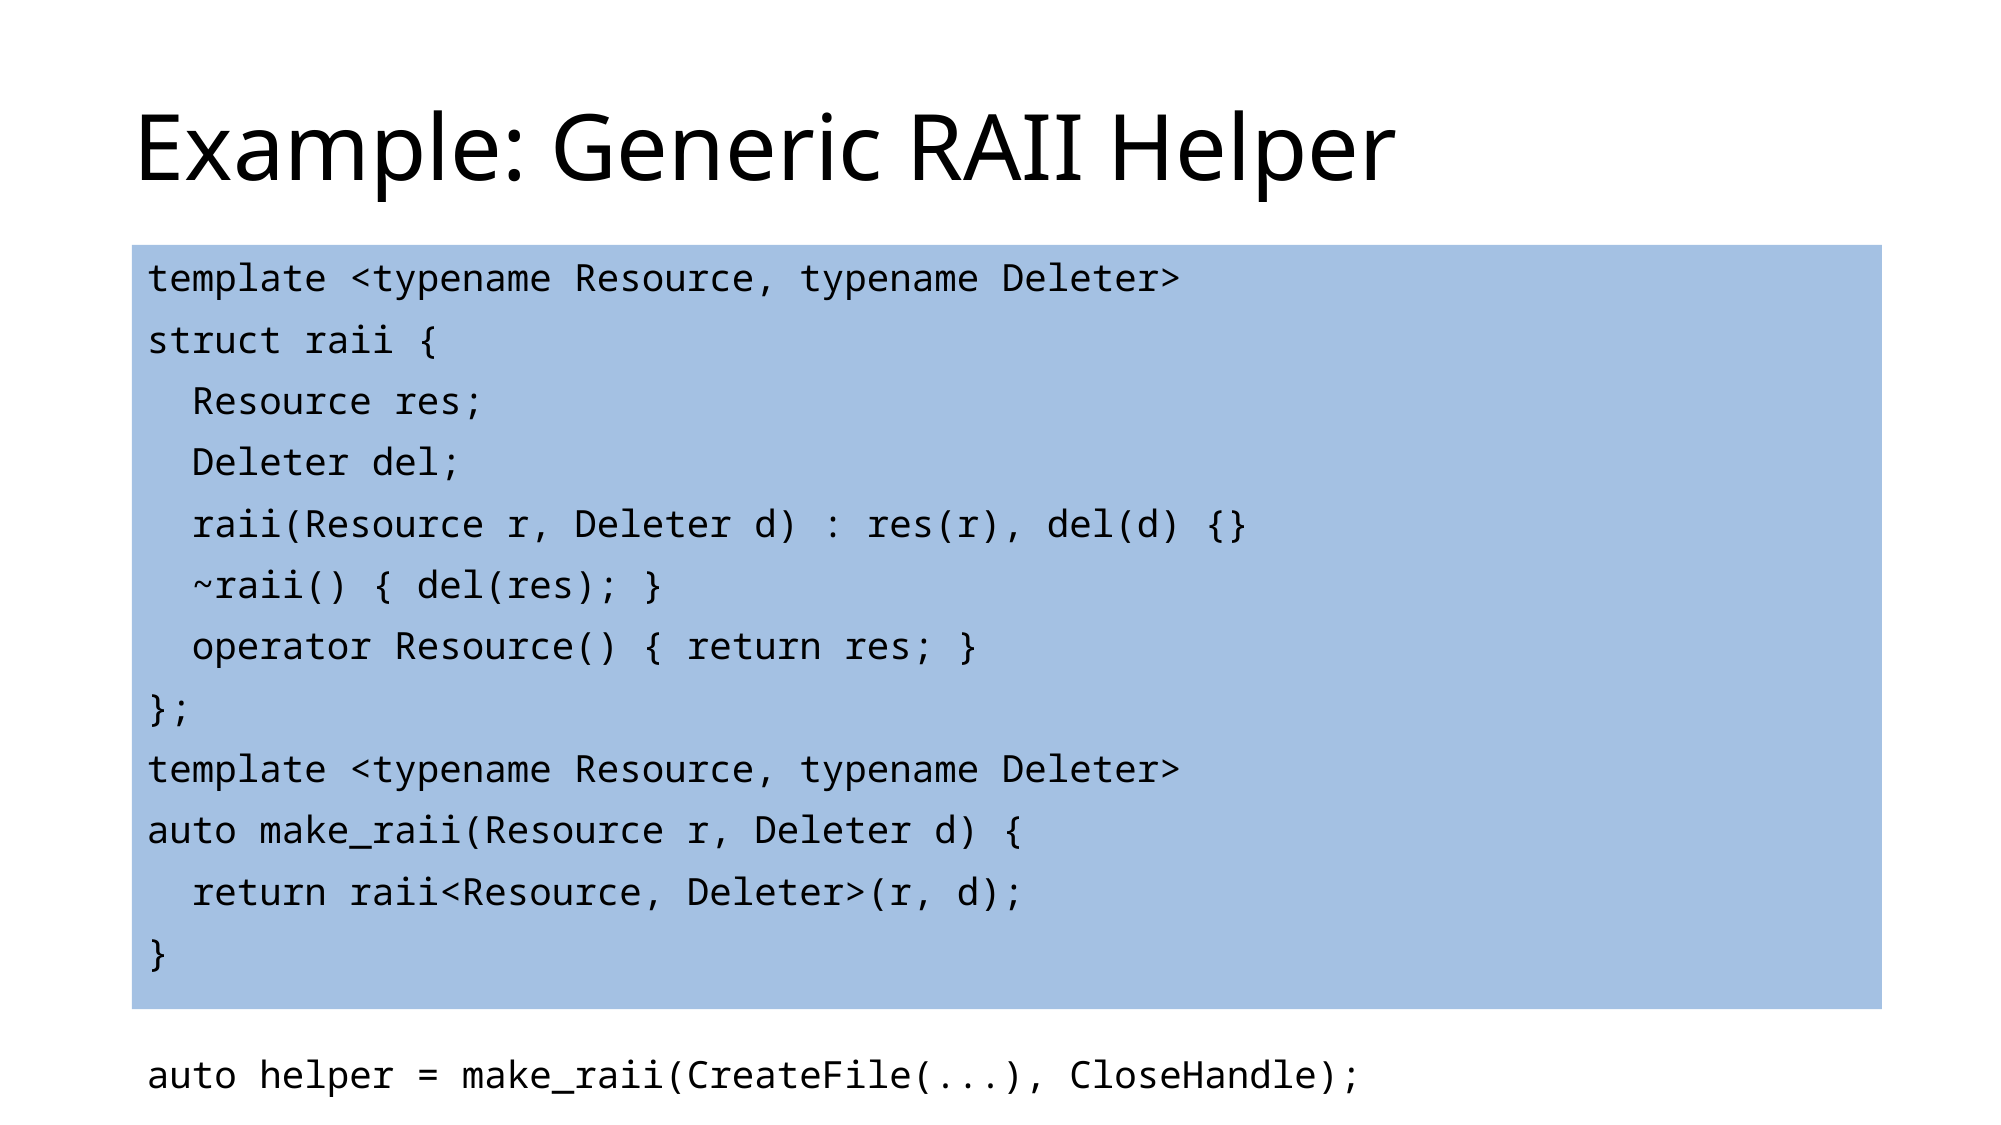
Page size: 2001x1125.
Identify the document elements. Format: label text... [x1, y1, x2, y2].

title Example: Generic RAII Helper [133, 90, 1867, 209]
list template <typename Resource, typename Deleter> struct raii { Resource res; Deleter del; raii(Resource r, Deleter d) : res(r), del(d) {} ~raii() { del(res); } operator Resource() { return res; } }; template <typename Resource, typename Deleter> auto make_raii(Resource r, Deleter d) { return raii<Resource, Deleter>(r, d); } auto helper = make_raii(CreateFile(...), CloseHandle); [131, 244, 1882, 1010]
